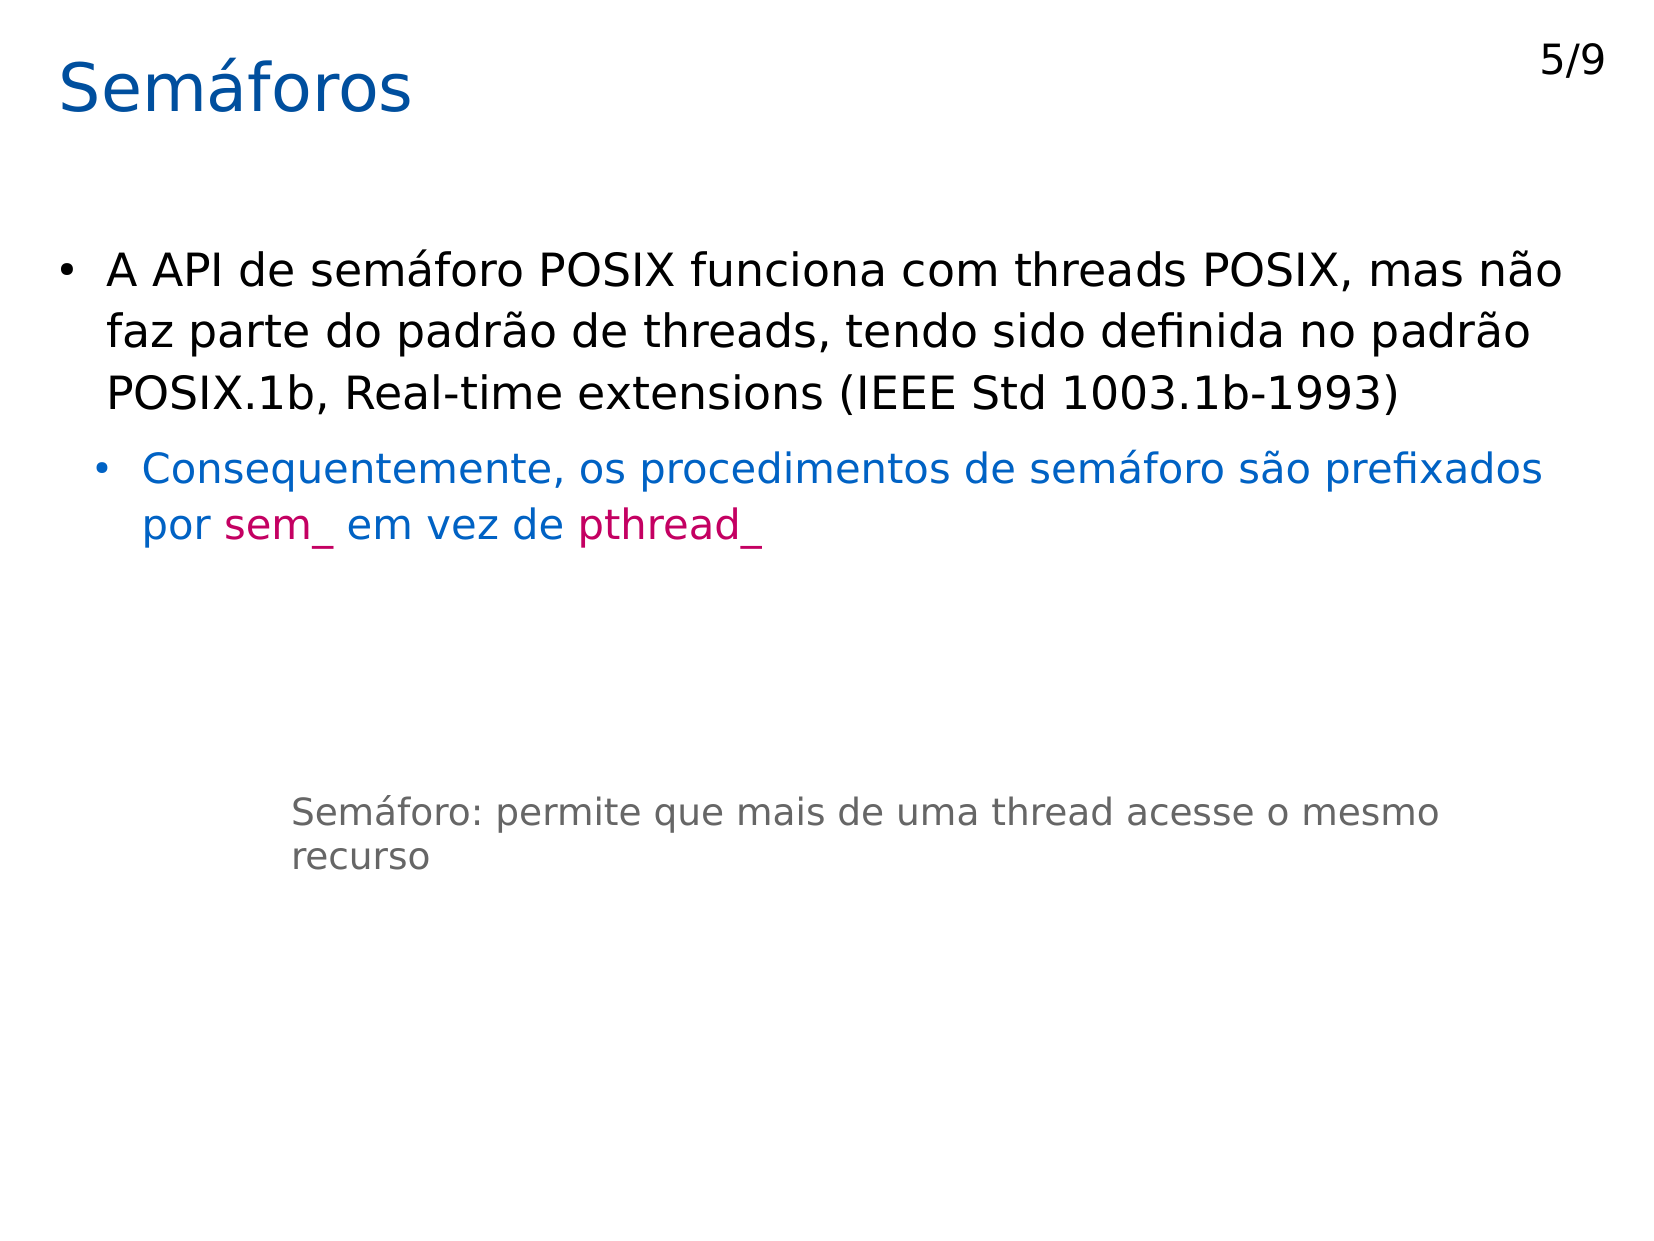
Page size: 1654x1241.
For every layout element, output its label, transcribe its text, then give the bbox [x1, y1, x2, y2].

list A API de semáforo POSIX funciona com threads POSIX, mas não faz parte do padrão de threads, tendo sido definida no padrão POSIX.1b, Real-time extensions (IEEE Std 1003.1b-1993) Consequentemente, os procedimentos de semáforo são prefixados por sem_ em vez de pthread_ [59, 236, 1595, 1211]
text_box Semáforo: permite que mais de uma thread acesse o mesmo recurso [276, 783, 1457, 1100]
title Semáforos [59, 29, 1506, 148]
